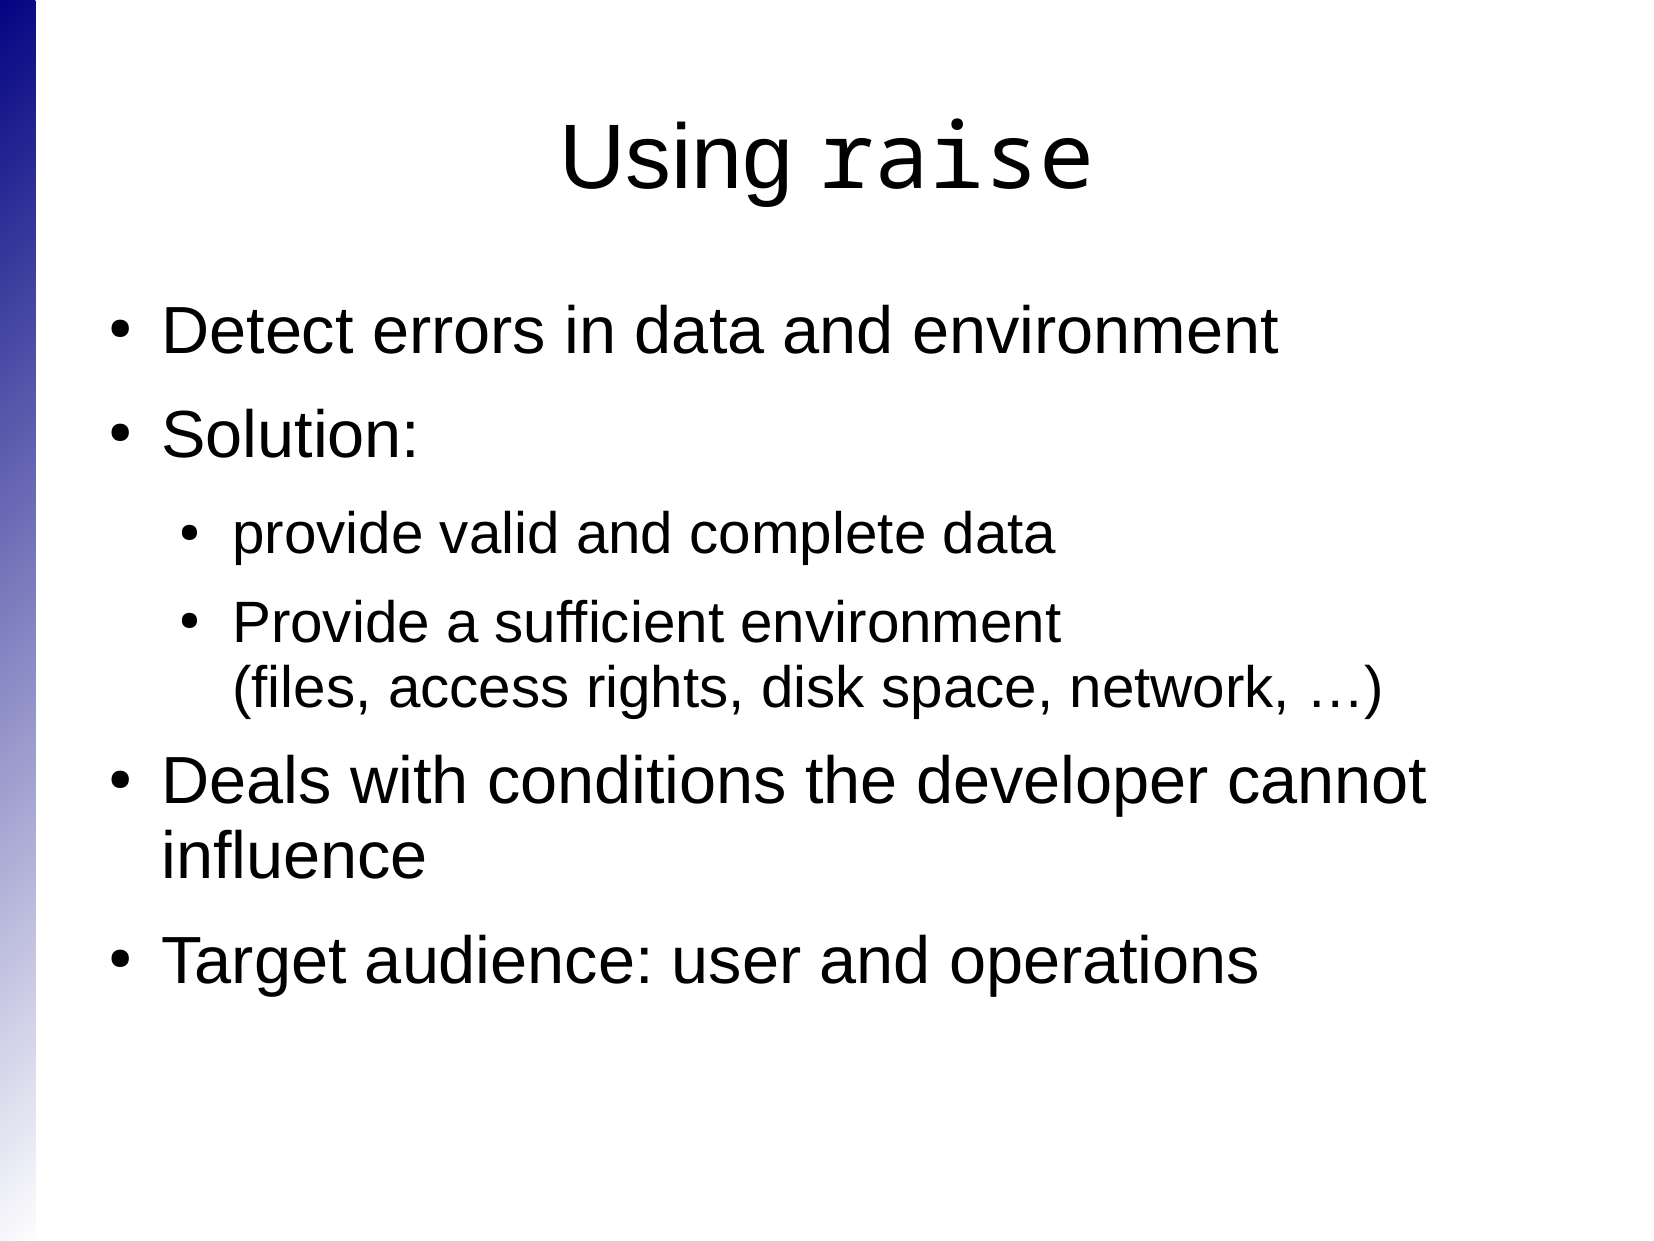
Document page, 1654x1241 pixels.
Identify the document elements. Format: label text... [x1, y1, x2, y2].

title Using raise [82, 49, 1571, 257]
list Detect errors in data and environment Solution: provide valid and complete data Provide a sufficient environment (files, access rights, disk space, network, …) Deals with conditions the developer cannot influence Target audience: user and operations [90, 292, 1579, 1112]
